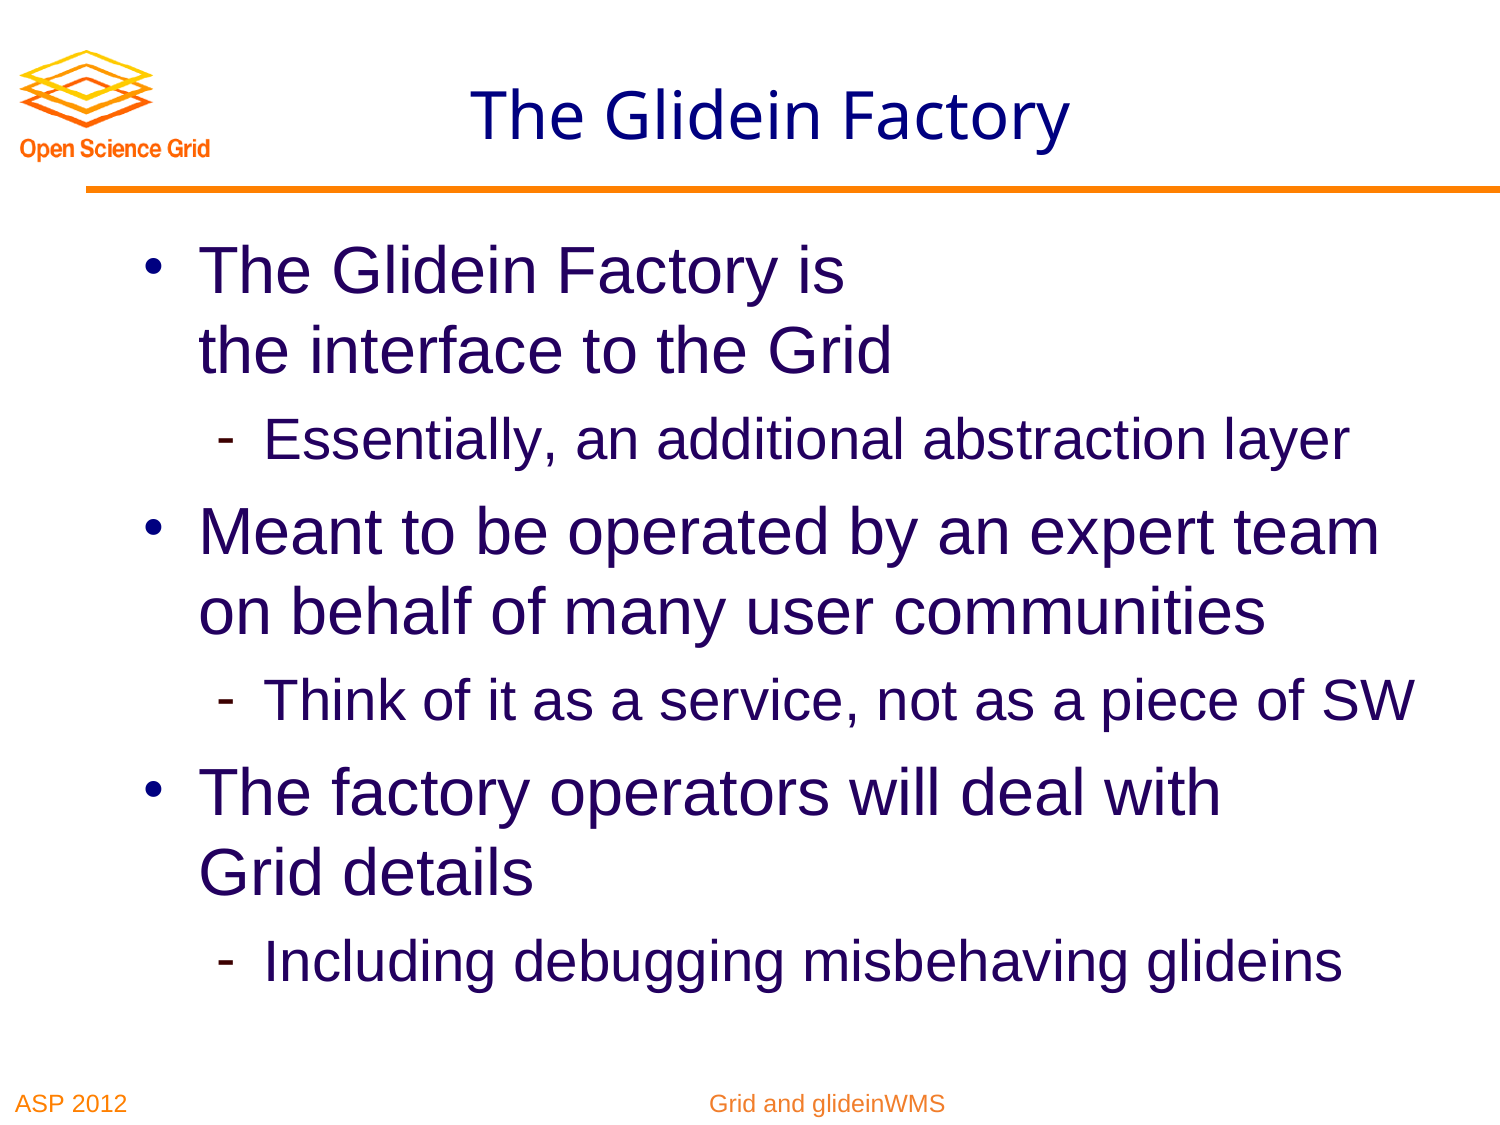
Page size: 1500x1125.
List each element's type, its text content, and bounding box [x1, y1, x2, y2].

list The Glidein Factory is the interface to the Grid Essentially, an additional abstraction layer Meant to be operated by an expert team on behalf of many user communities Think of it as a service, not as a piece of SW The factory operators will deal with Grid details Including debugging misbehaving glideins [127, 218, 1454, 1041]
title The Glidein Factory [201, 18, 1342, 207]
picture [0, 27, 201, 179]
